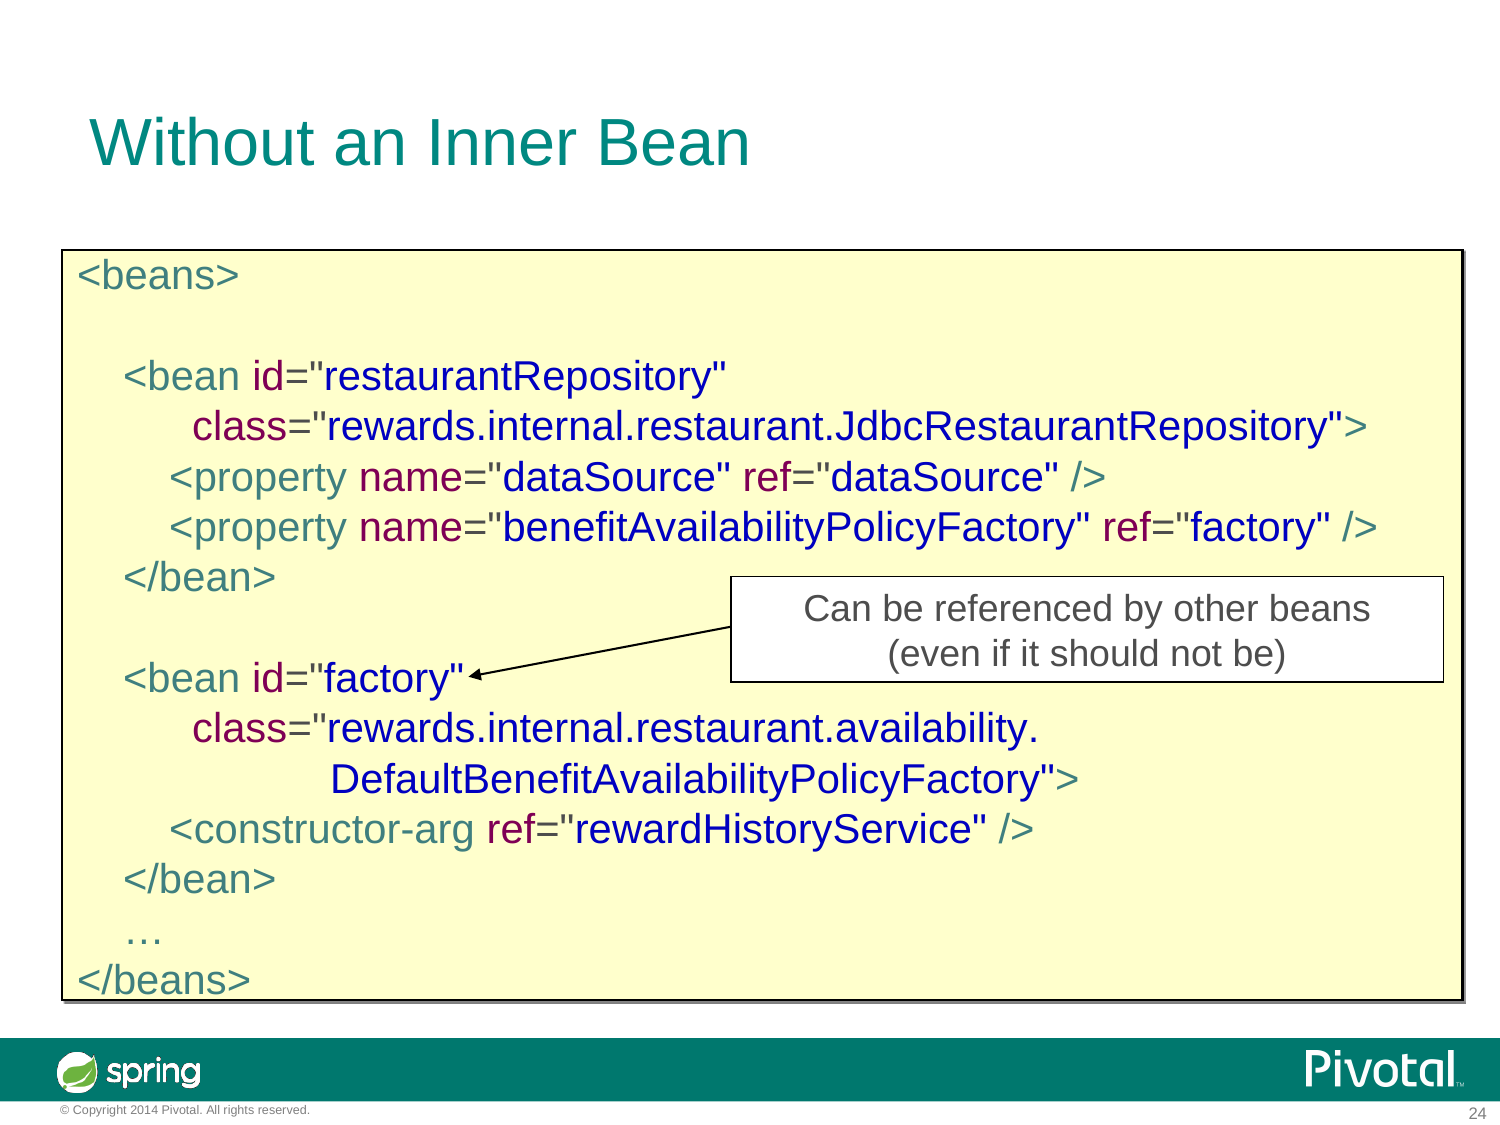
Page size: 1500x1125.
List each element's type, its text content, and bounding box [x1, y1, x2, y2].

text_box Can be referenced by other beans (even if it should not be) [730, 576, 1444, 683]
picture [32, 1041, 210, 1103]
picture [1306, 1050, 1464, 1087]
text_box <beans> <bean id="restaurantRepository" class="rewards.internal.restaurant.JdbcRestaurantRepository"> <property name="dataSource" ref="dataSource" /> <property name="benefitAvailabilityPolicyFactory" ref="factory" /> </bean> <bean id="factory" class="rewards.internal.restaurant.availability. DefaultBenefitAvailabilityPolicyFactory"> <constructor-arg ref="rewardHistoryService" /> </bean> … </beans> [62, 249, 1463, 1000]
title Without an Inner Bean [75, 45, 1426, 233]
